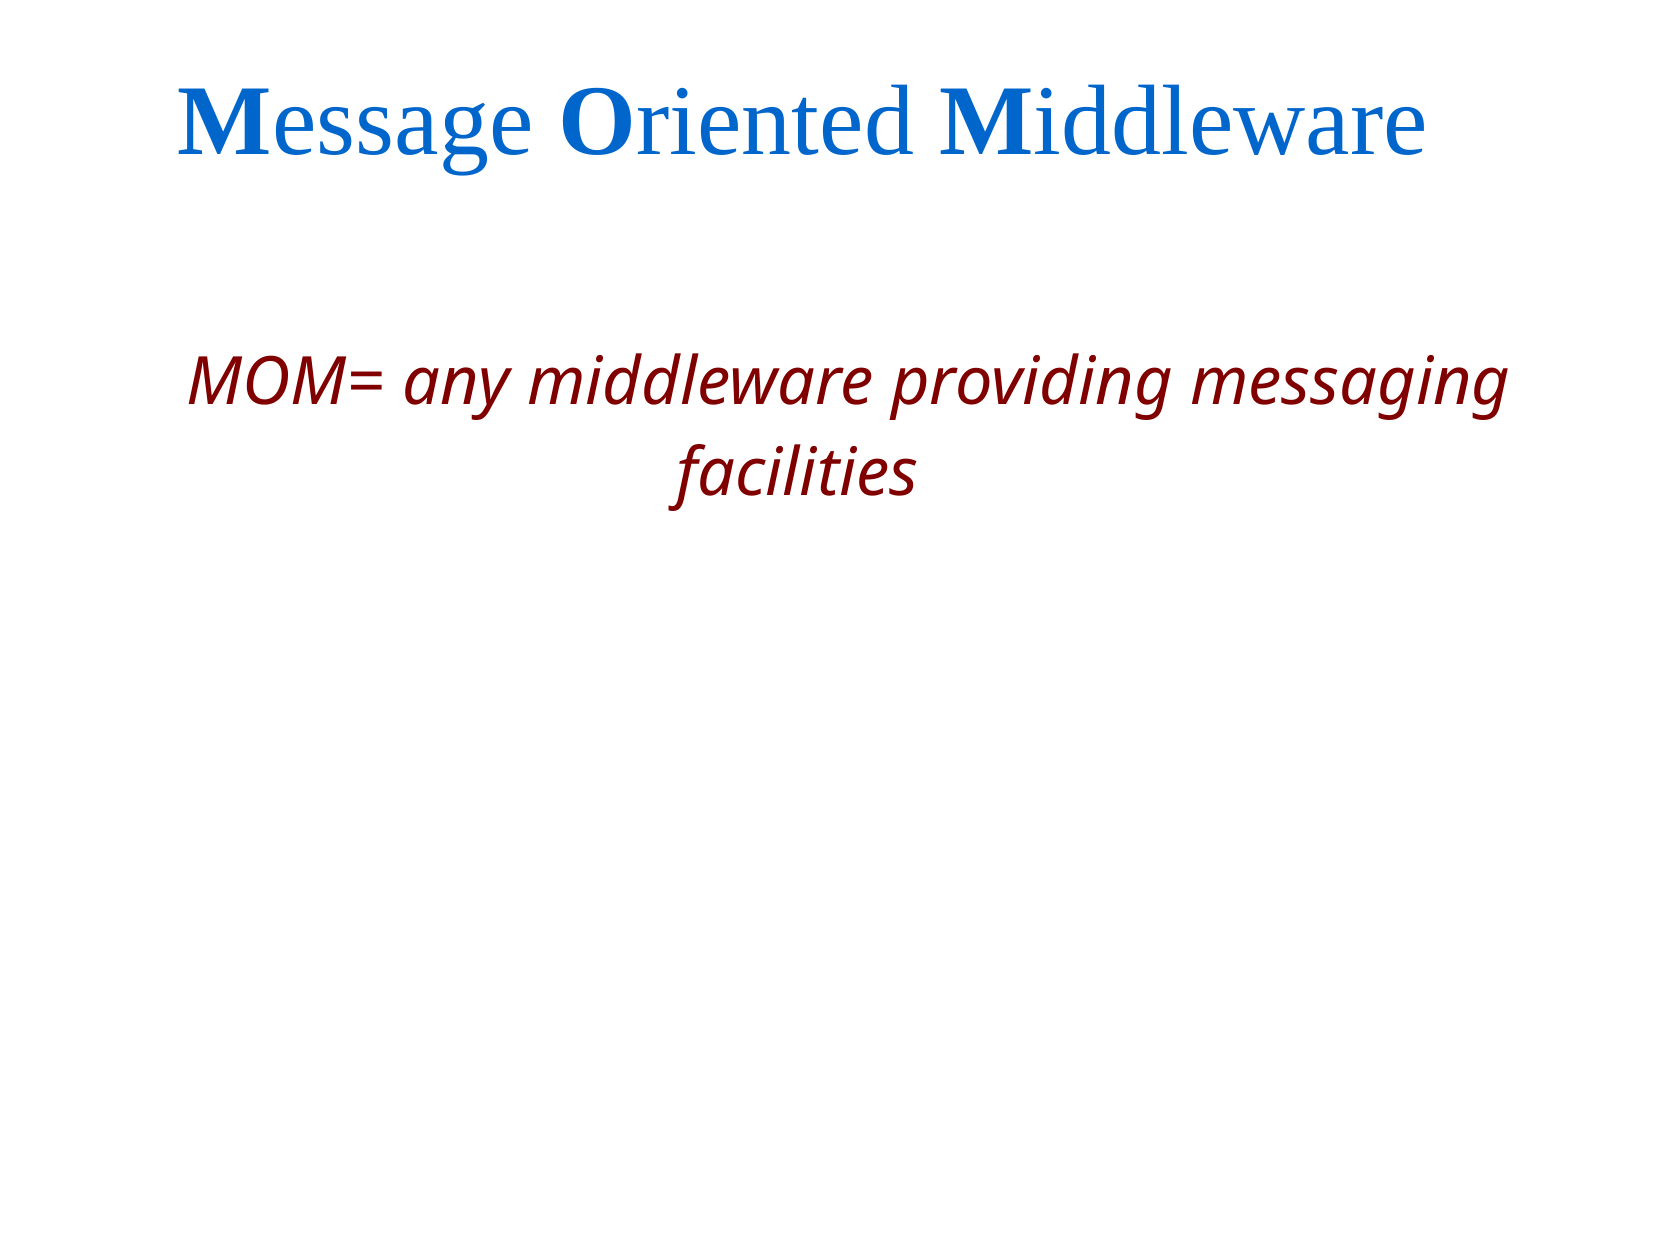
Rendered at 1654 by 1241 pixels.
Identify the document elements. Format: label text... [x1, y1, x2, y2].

title Message Oriented Middleware [59, 40, 1548, 201]
list MOM= any middleware providing messaging facilities [82, 242, 1607, 1028]
